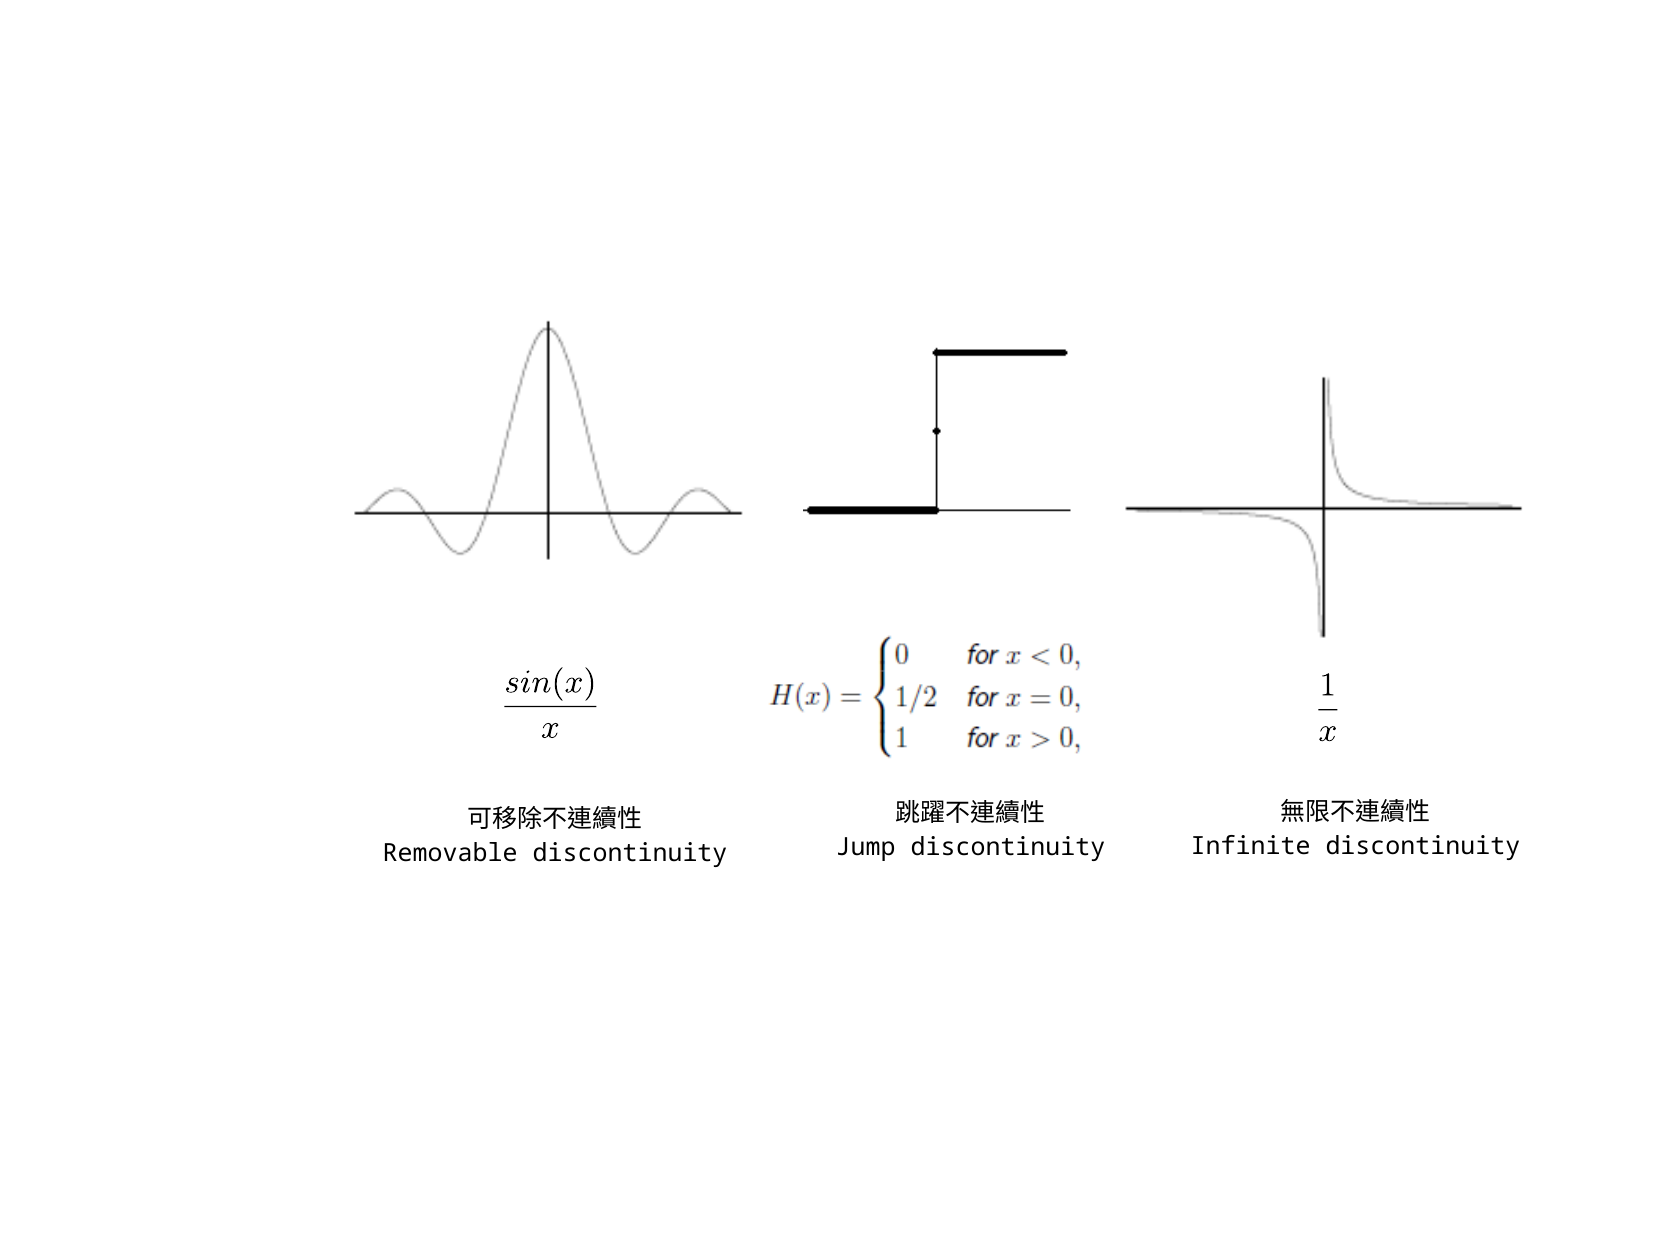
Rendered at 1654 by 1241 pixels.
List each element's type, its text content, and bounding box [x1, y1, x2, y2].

picture [1122, 366, 1536, 650]
picture [1318, 673, 1338, 742]
picture [803, 342, 1088, 538]
picture [755, 614, 1092, 774]
text_box 可移除不連續性 Removable discontinuity [367, 791, 686, 867]
picture [504, 667, 597, 739]
picture [335, 295, 756, 607]
text_box 無限不連續性 Infinite discontinuity [1175, 783, 1481, 859]
text_box 跳躍不連續性 Jump discontinuity [820, 785, 1076, 861]
